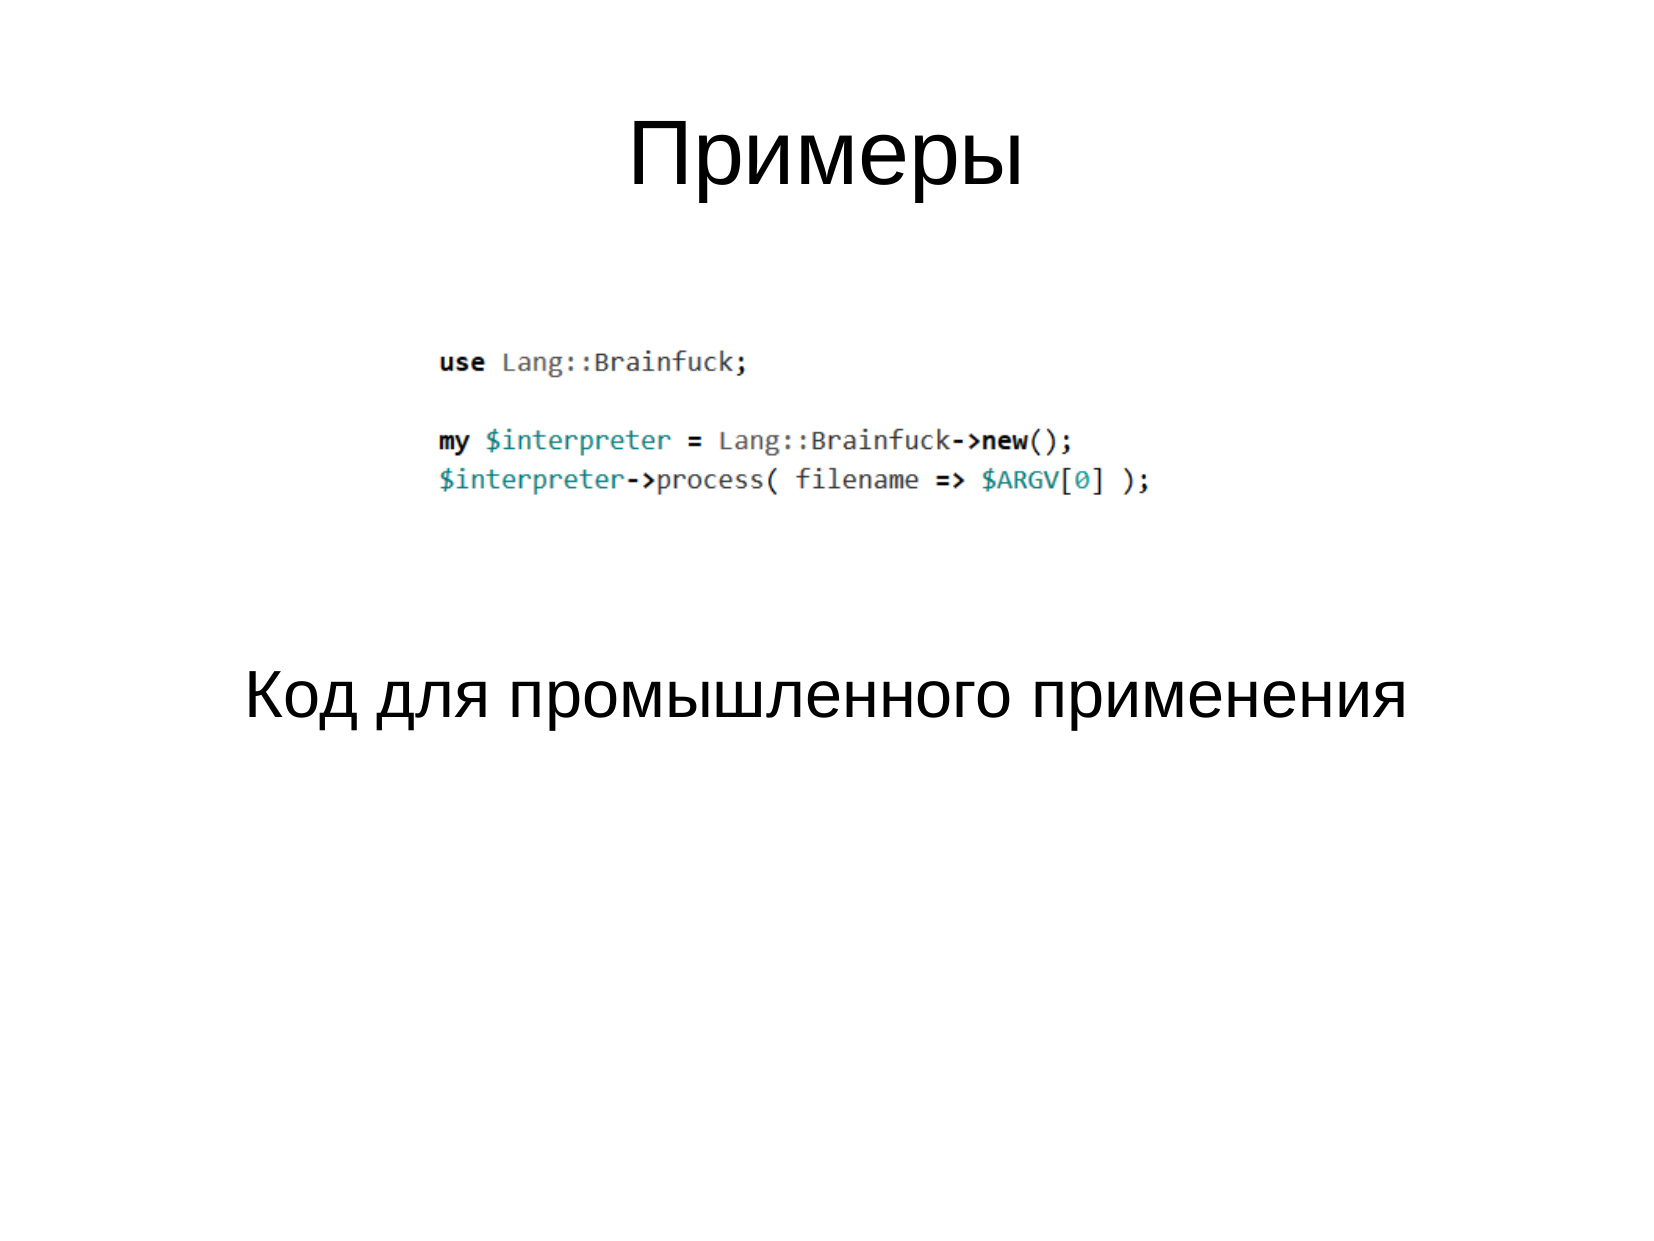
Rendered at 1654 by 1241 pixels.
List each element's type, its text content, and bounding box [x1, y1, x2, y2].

picture [423, 332, 1182, 520]
title Примеры [82, 49, 1571, 257]
text_box Код для промышленного применения [229, 649, 1424, 740]
